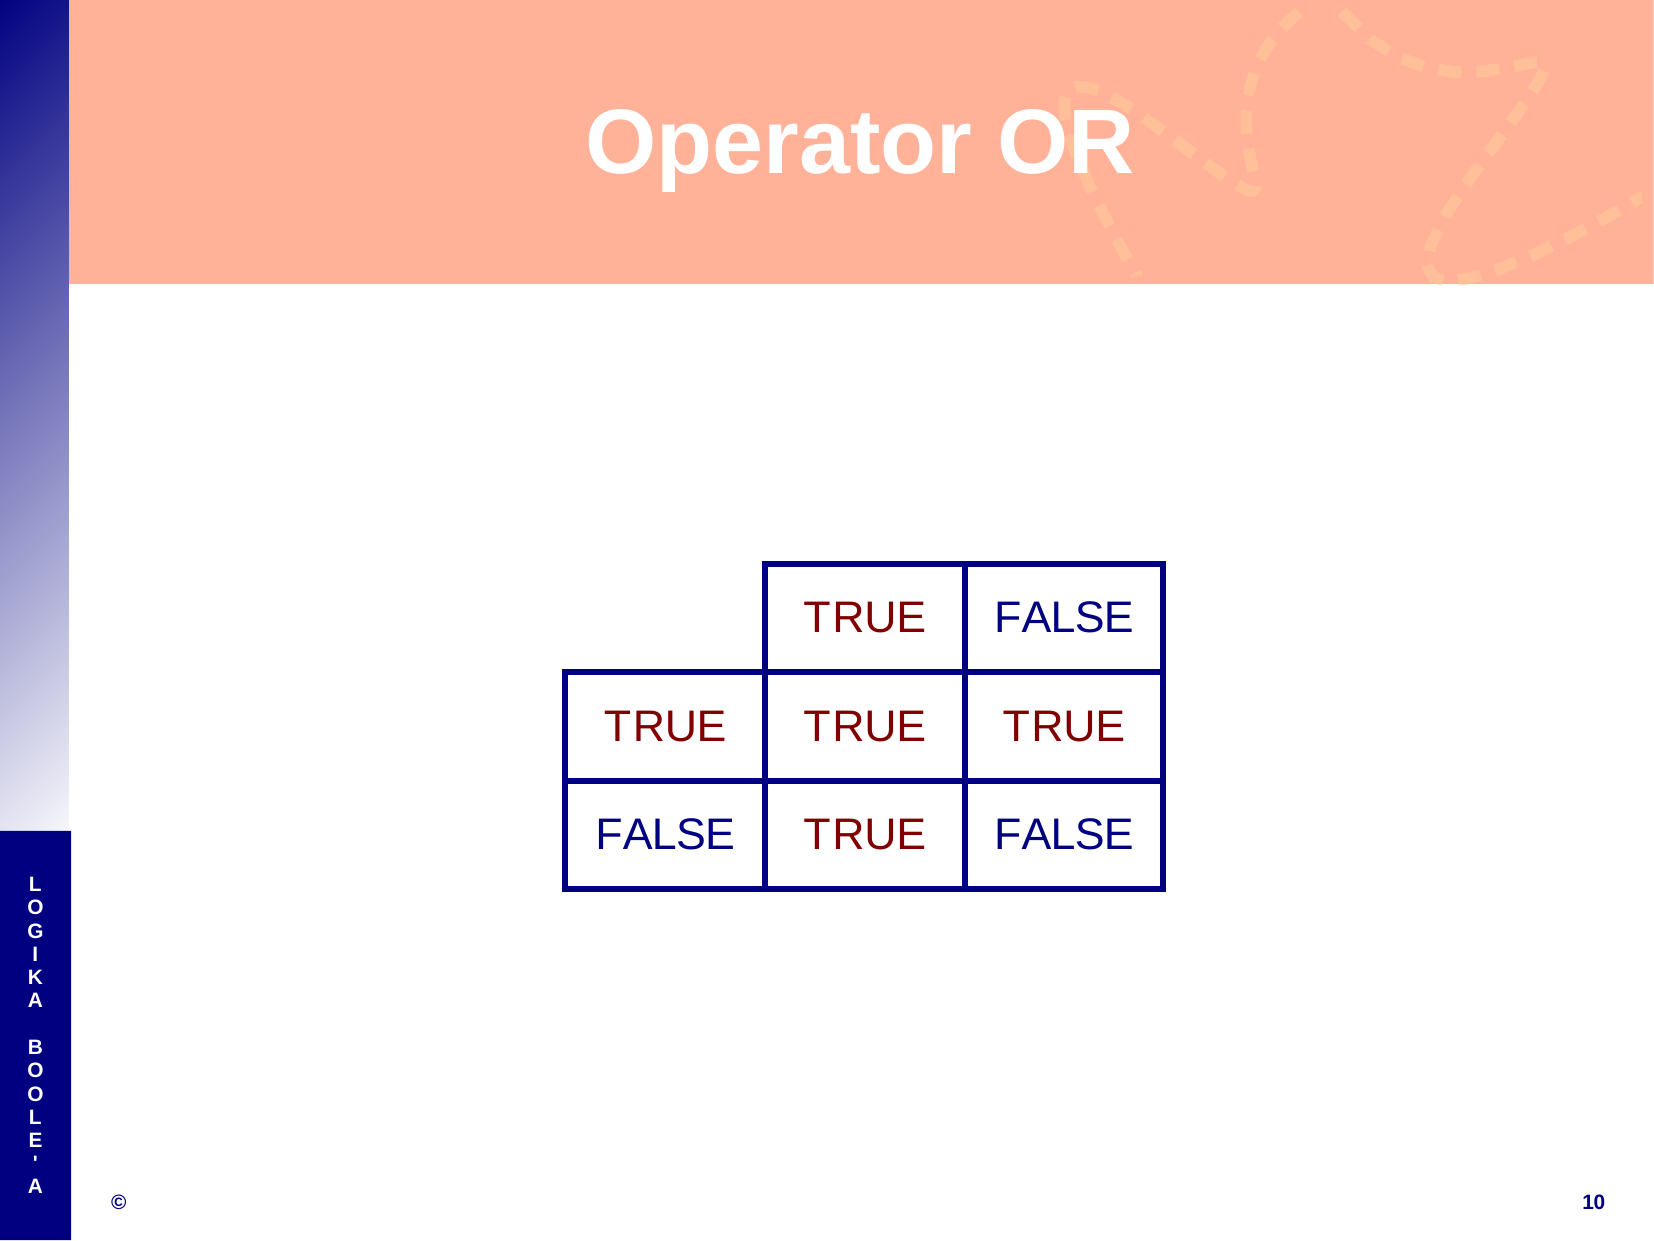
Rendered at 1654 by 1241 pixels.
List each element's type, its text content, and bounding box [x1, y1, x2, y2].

chart [560, 559, 1295, 992]
text_box L O G I K A B O O L E ' A [0, 830, 71, 1241]
title Operator OR [104, 37, 1617, 246]
